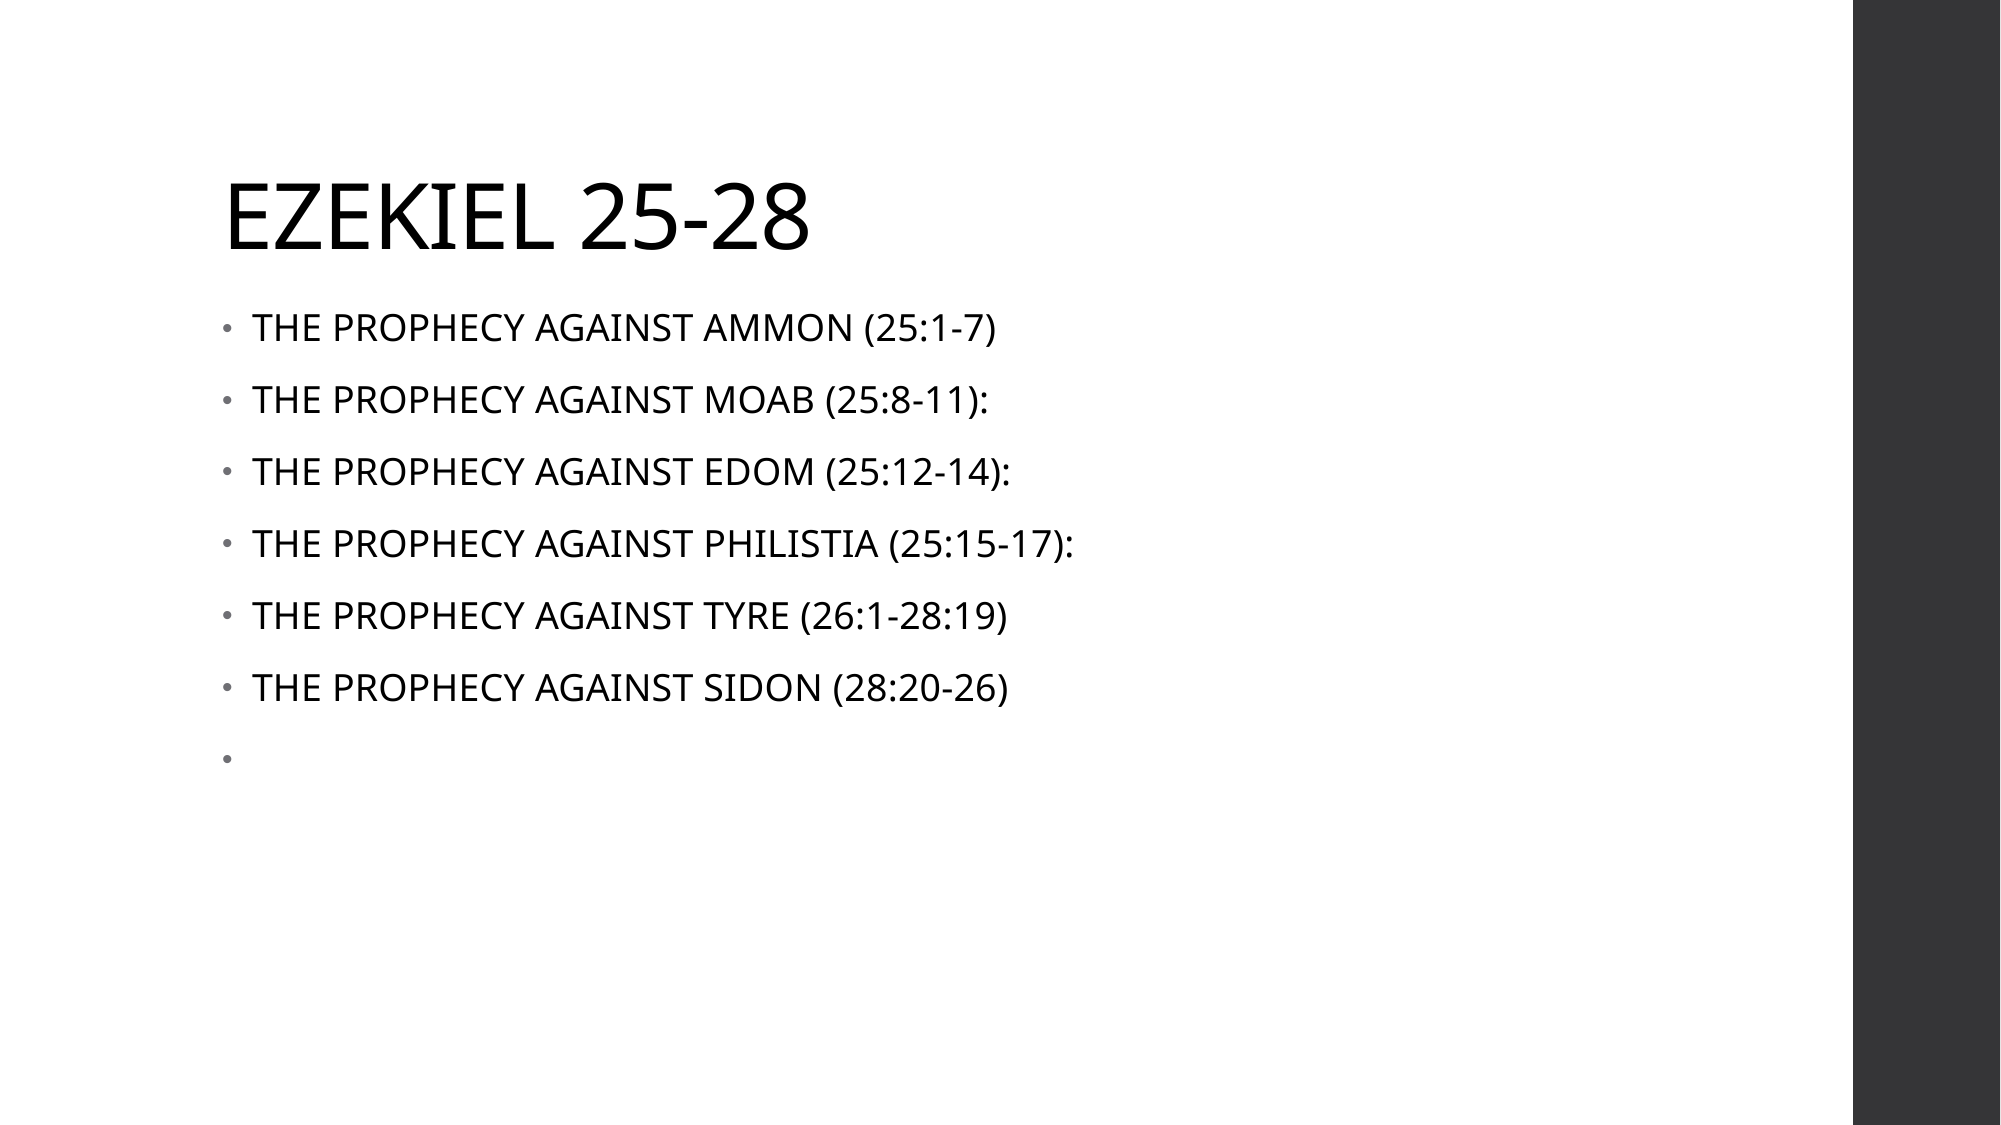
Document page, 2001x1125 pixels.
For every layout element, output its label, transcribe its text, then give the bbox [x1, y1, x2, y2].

list THE PROPHECY AGAINST AMMON (25:1-7) THE PROPHECY AGAINST MOAB (25:8-11): THE PROPHECY AGAINST EDOM (25:12-14): THE PROPHECY AGAINST PHILISTIA (25:15-17): THE PROPHECY AGAINST TYRE (26:1-28:19) THE PROPHECY AGAINST SIDON (28:20-26) [206, 299, 1617, 1014]
title EZEKIEL 25-28 [206, 60, 1797, 278]
